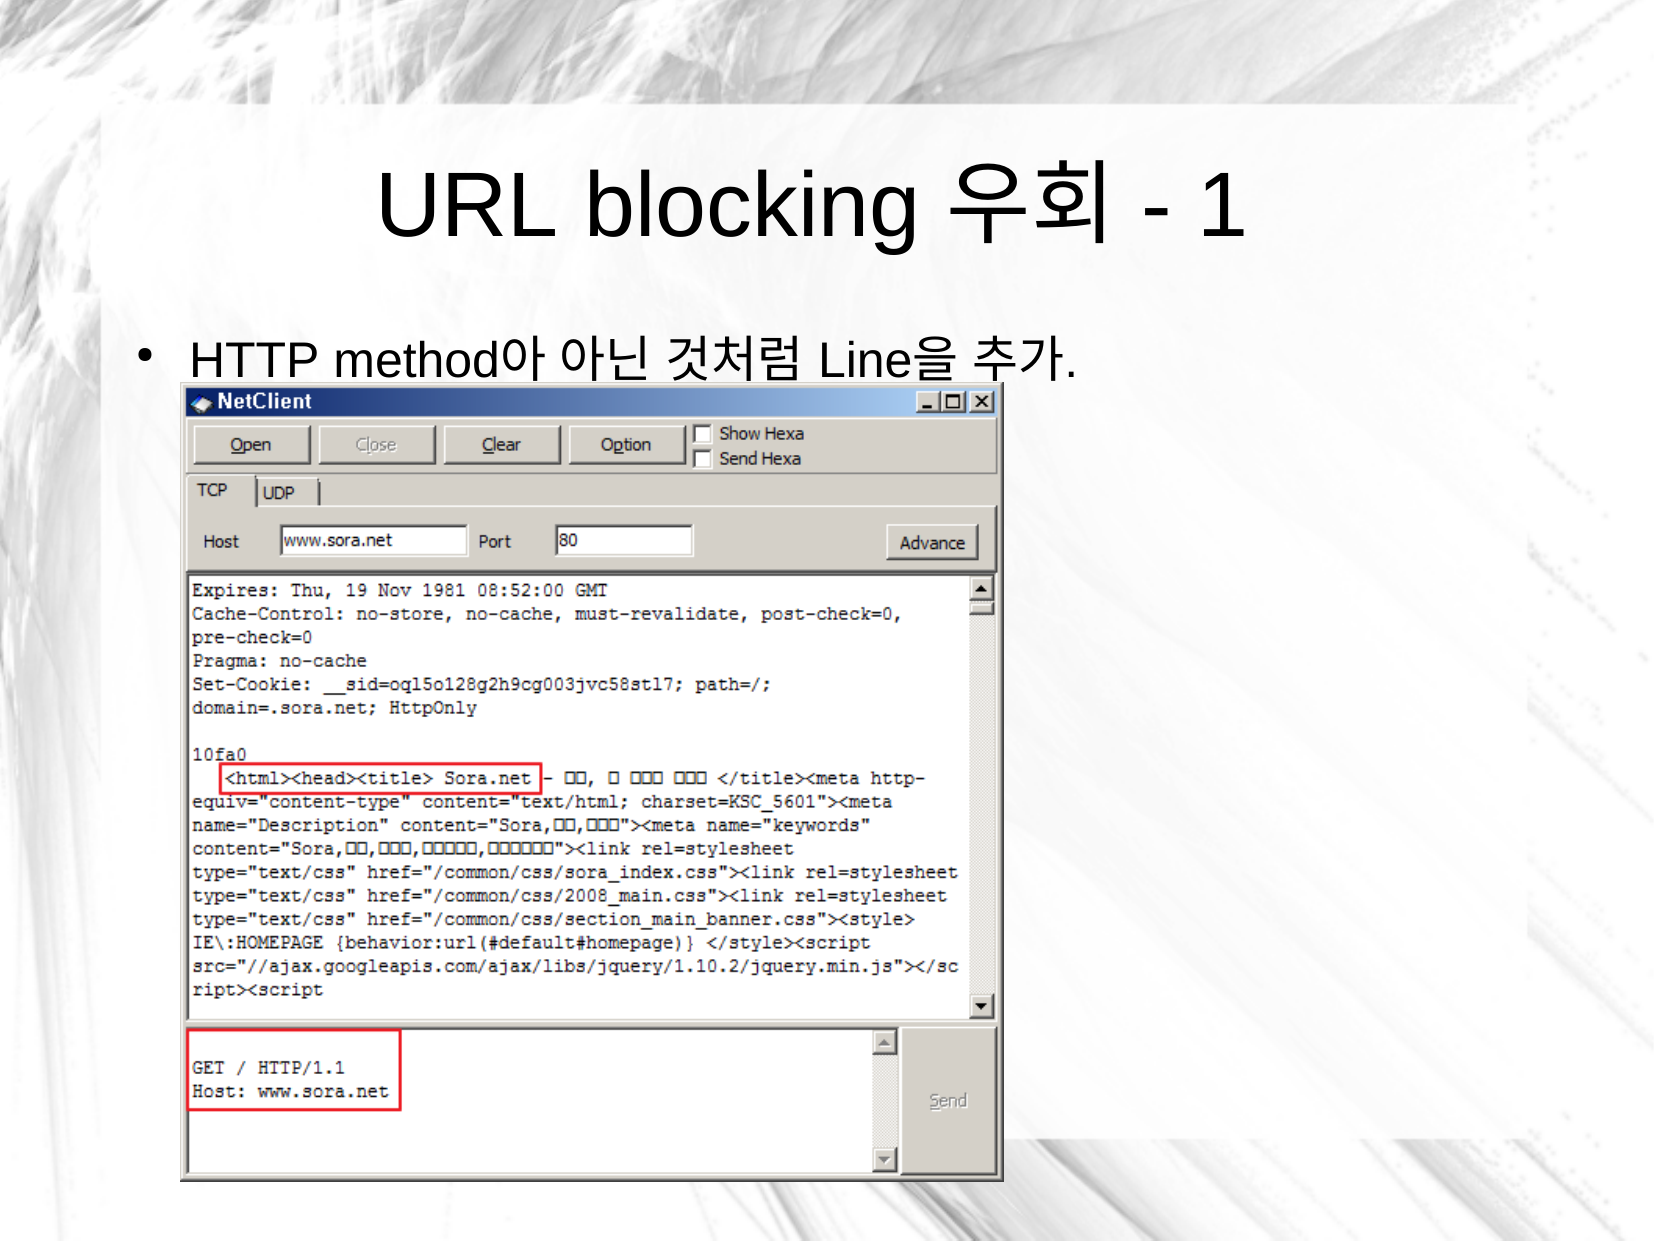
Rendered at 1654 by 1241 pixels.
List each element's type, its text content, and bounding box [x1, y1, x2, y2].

picture [0, 0, 1654, 1241]
list HTTP method아 아닌 것처럼 Line을 추가. [118, 319, 1571, 945]
title URL blocking 우회 - 1 [118, 112, 1506, 281]
